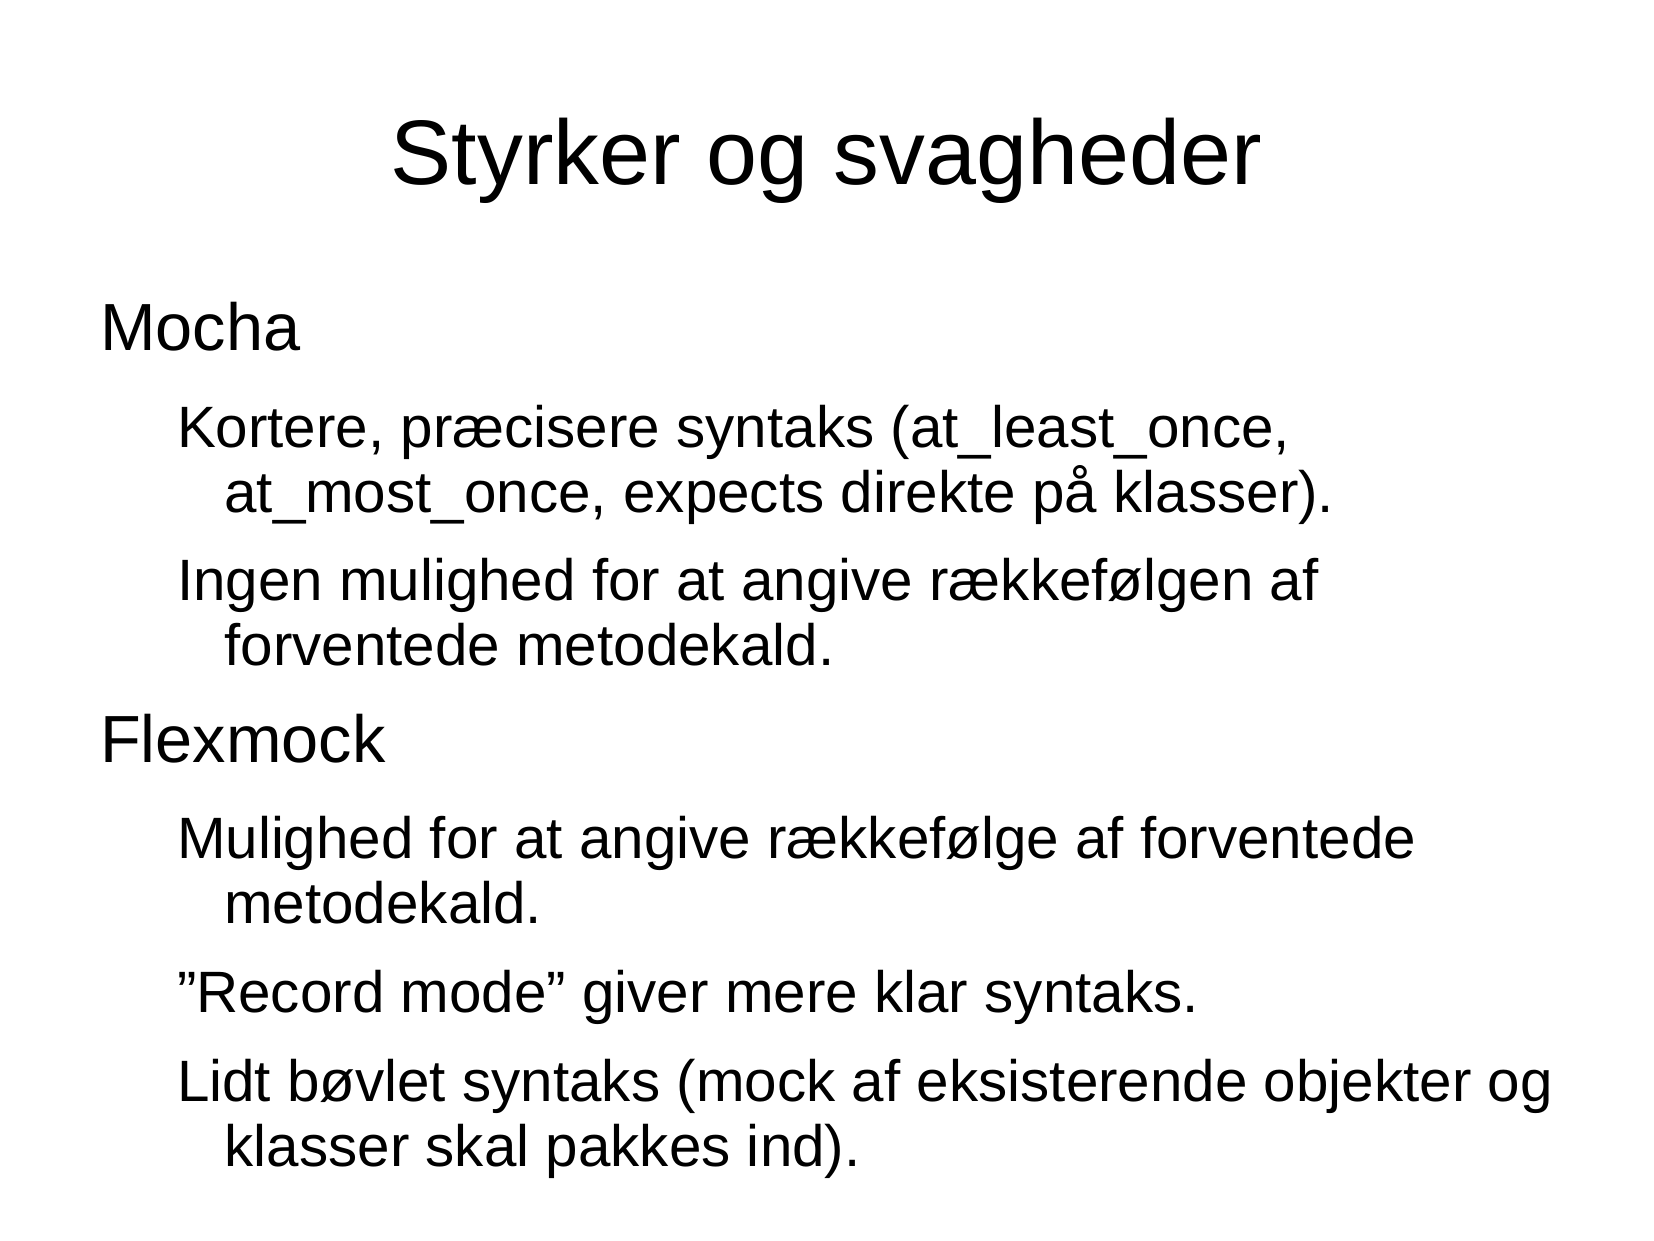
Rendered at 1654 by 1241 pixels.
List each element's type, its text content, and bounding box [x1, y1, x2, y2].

list Mocha Kortere, præcisere syntaks (at_least_once, at_most_once, expects direkte på klasser). Ingen mulighed for at angive rækkefølgen af forventede metodekald. Flexmock Mulighed for at angive rækkefølge af forventede metodekald. ”Record mode” giver mere klar syntaks. Lidt bøvlet syntaks (mock af eksisterende objekter og klasser skal pakkes ind). [82, 290, 1571, 1177]
title Styrker og svagheder [82, 49, 1571, 257]
